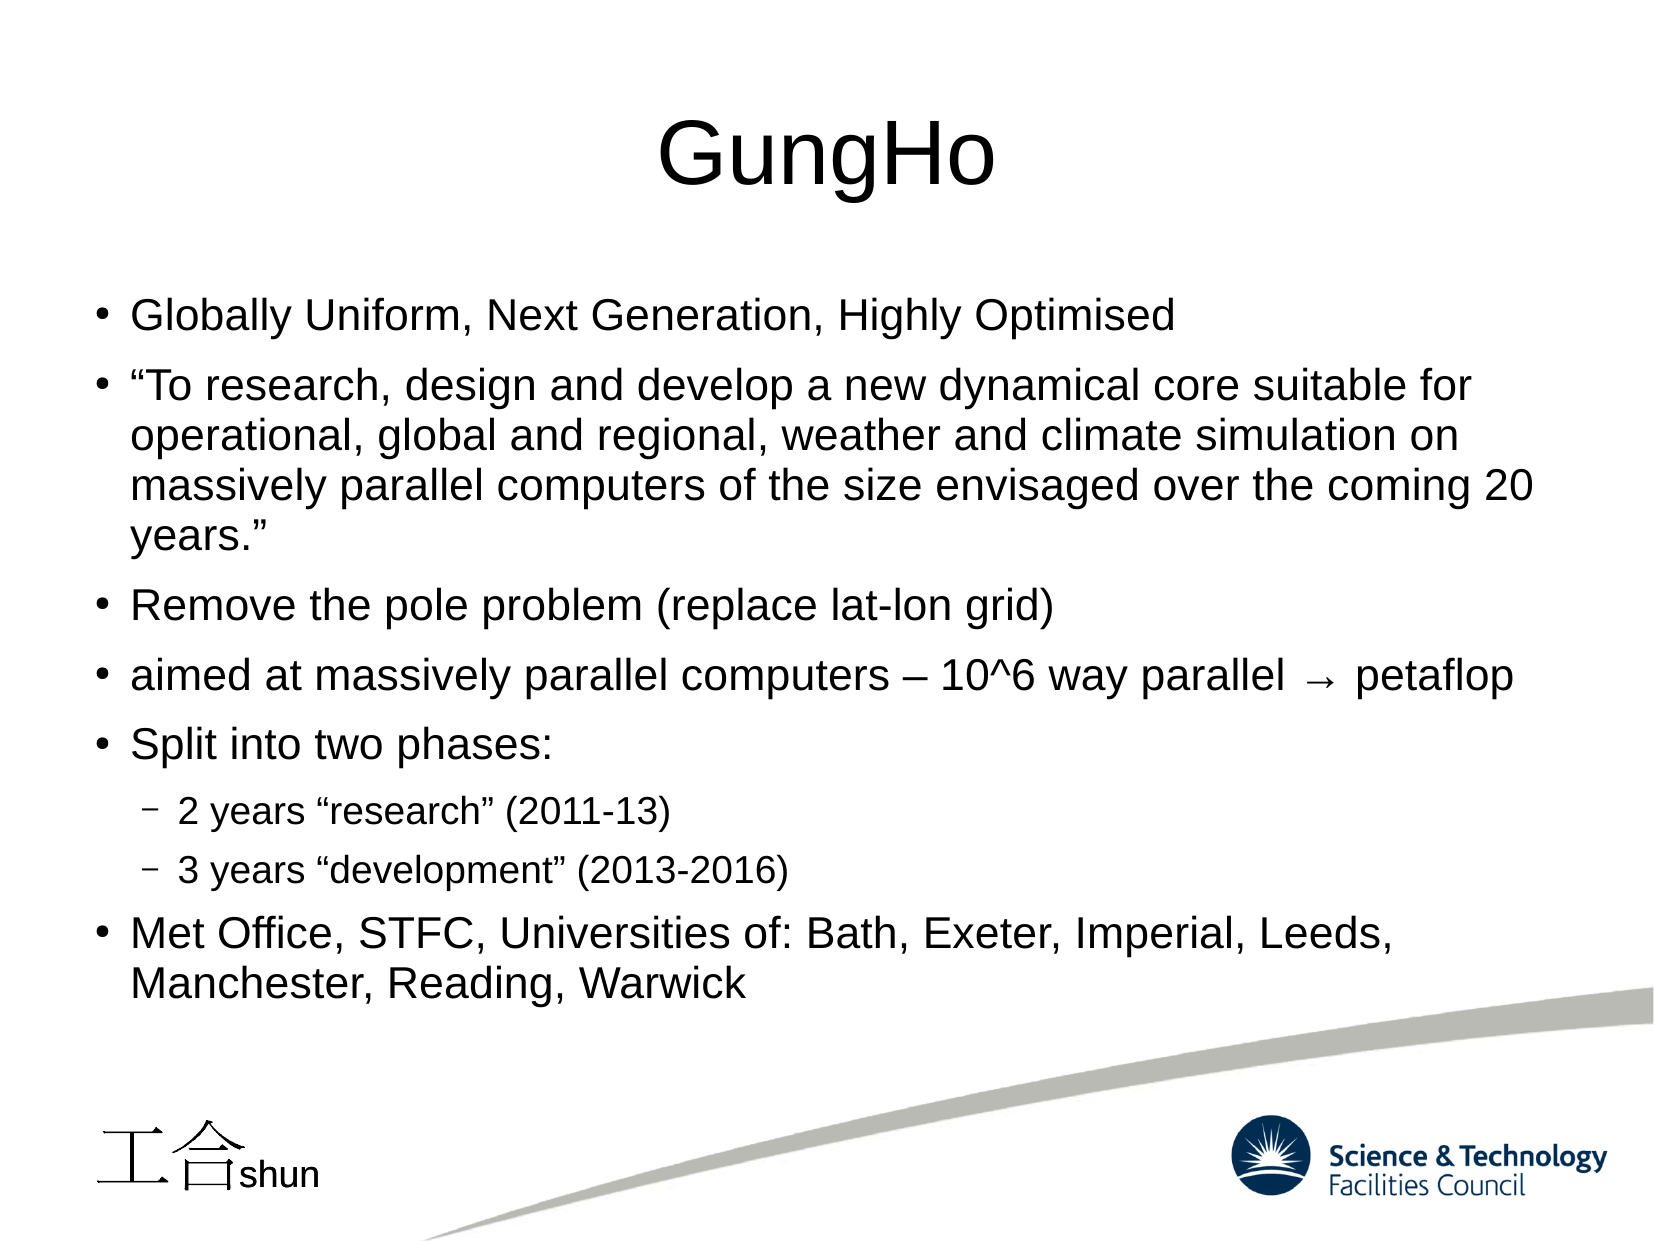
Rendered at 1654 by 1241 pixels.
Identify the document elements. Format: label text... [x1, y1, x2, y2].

text_box shun [224, 1145, 336, 1203]
list Globally Uniform, Next Generation, Highly Optimised “To research, design and develop a new dynamical core suitable for operational, global and regional, weather and climate simulation on massively parallel computers of the size envisaged over the coming 20 years.” Remove the pole problem (replace lat-lon grid) aimed at massively parallel computers – 10^6 way parallel → petaflop Split into two phases: 2 years “research” (2011-13) 3 years “development” (2013-2016) Met Office, STFC, Universities of: Bath, Exeter, Imperial, Leeds, Manchester, Reading, Warwick [82, 290, 1538, 1010]
title GungHo [82, 49, 1571, 257]
picture [410, 986, 1654, 1241]
picture [80, 1110, 278, 1211]
